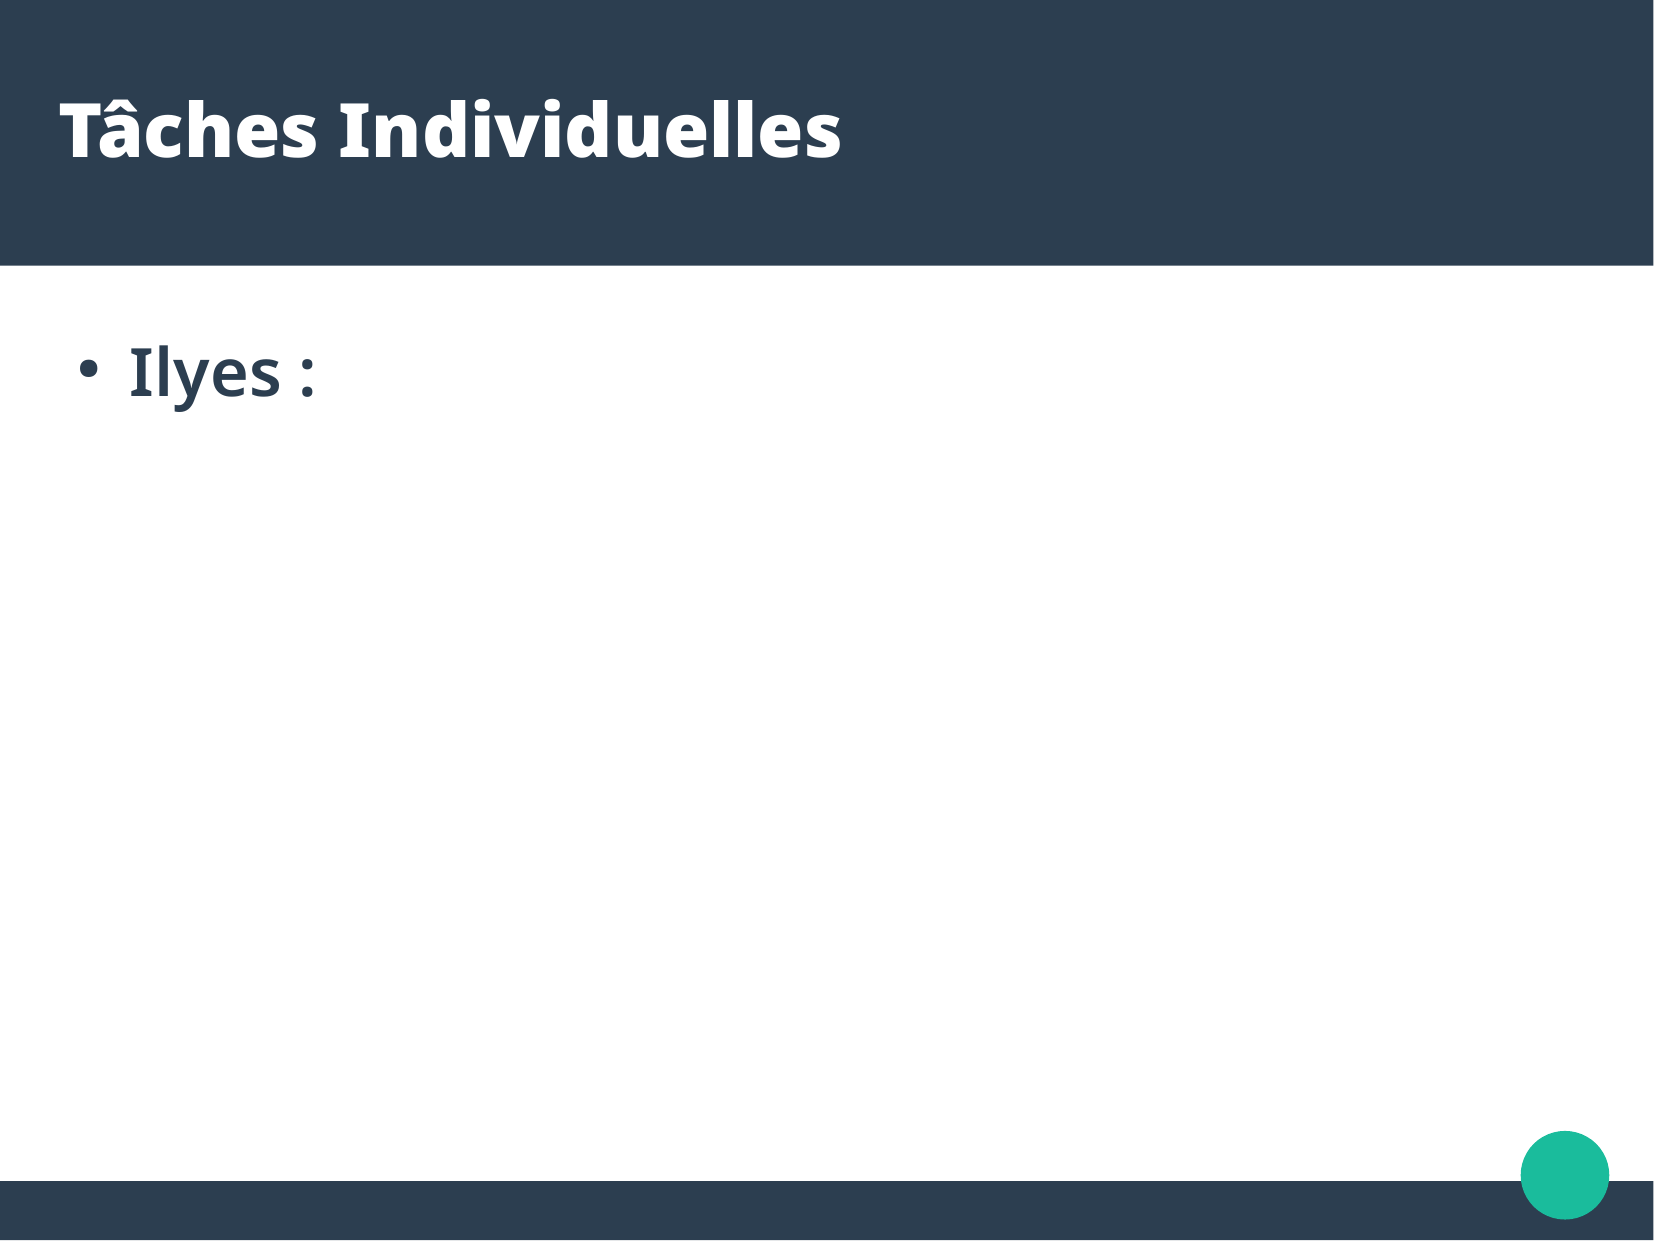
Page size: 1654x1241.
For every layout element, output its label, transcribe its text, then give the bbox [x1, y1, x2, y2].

list Ilyes : [59, 324, 1595, 1152]
title Tâches Individuelles [59, 49, 1595, 207]
